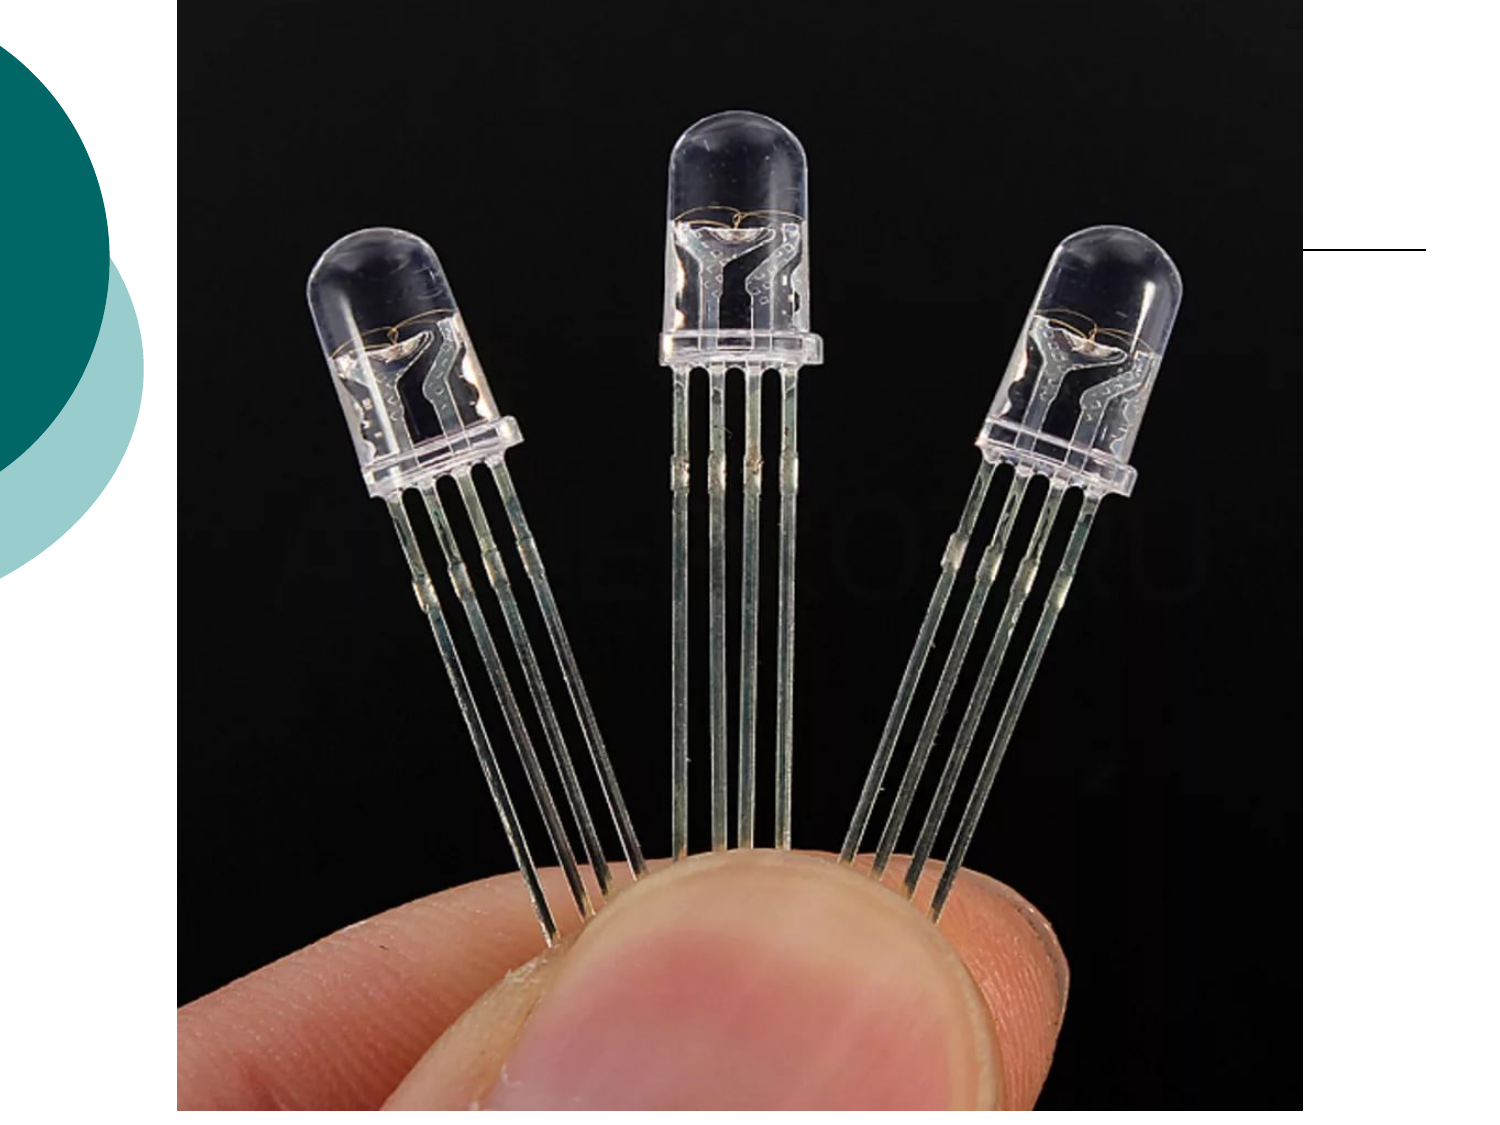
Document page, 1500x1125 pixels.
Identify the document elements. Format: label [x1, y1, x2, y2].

picture [177, 0, 1303, 1111]
